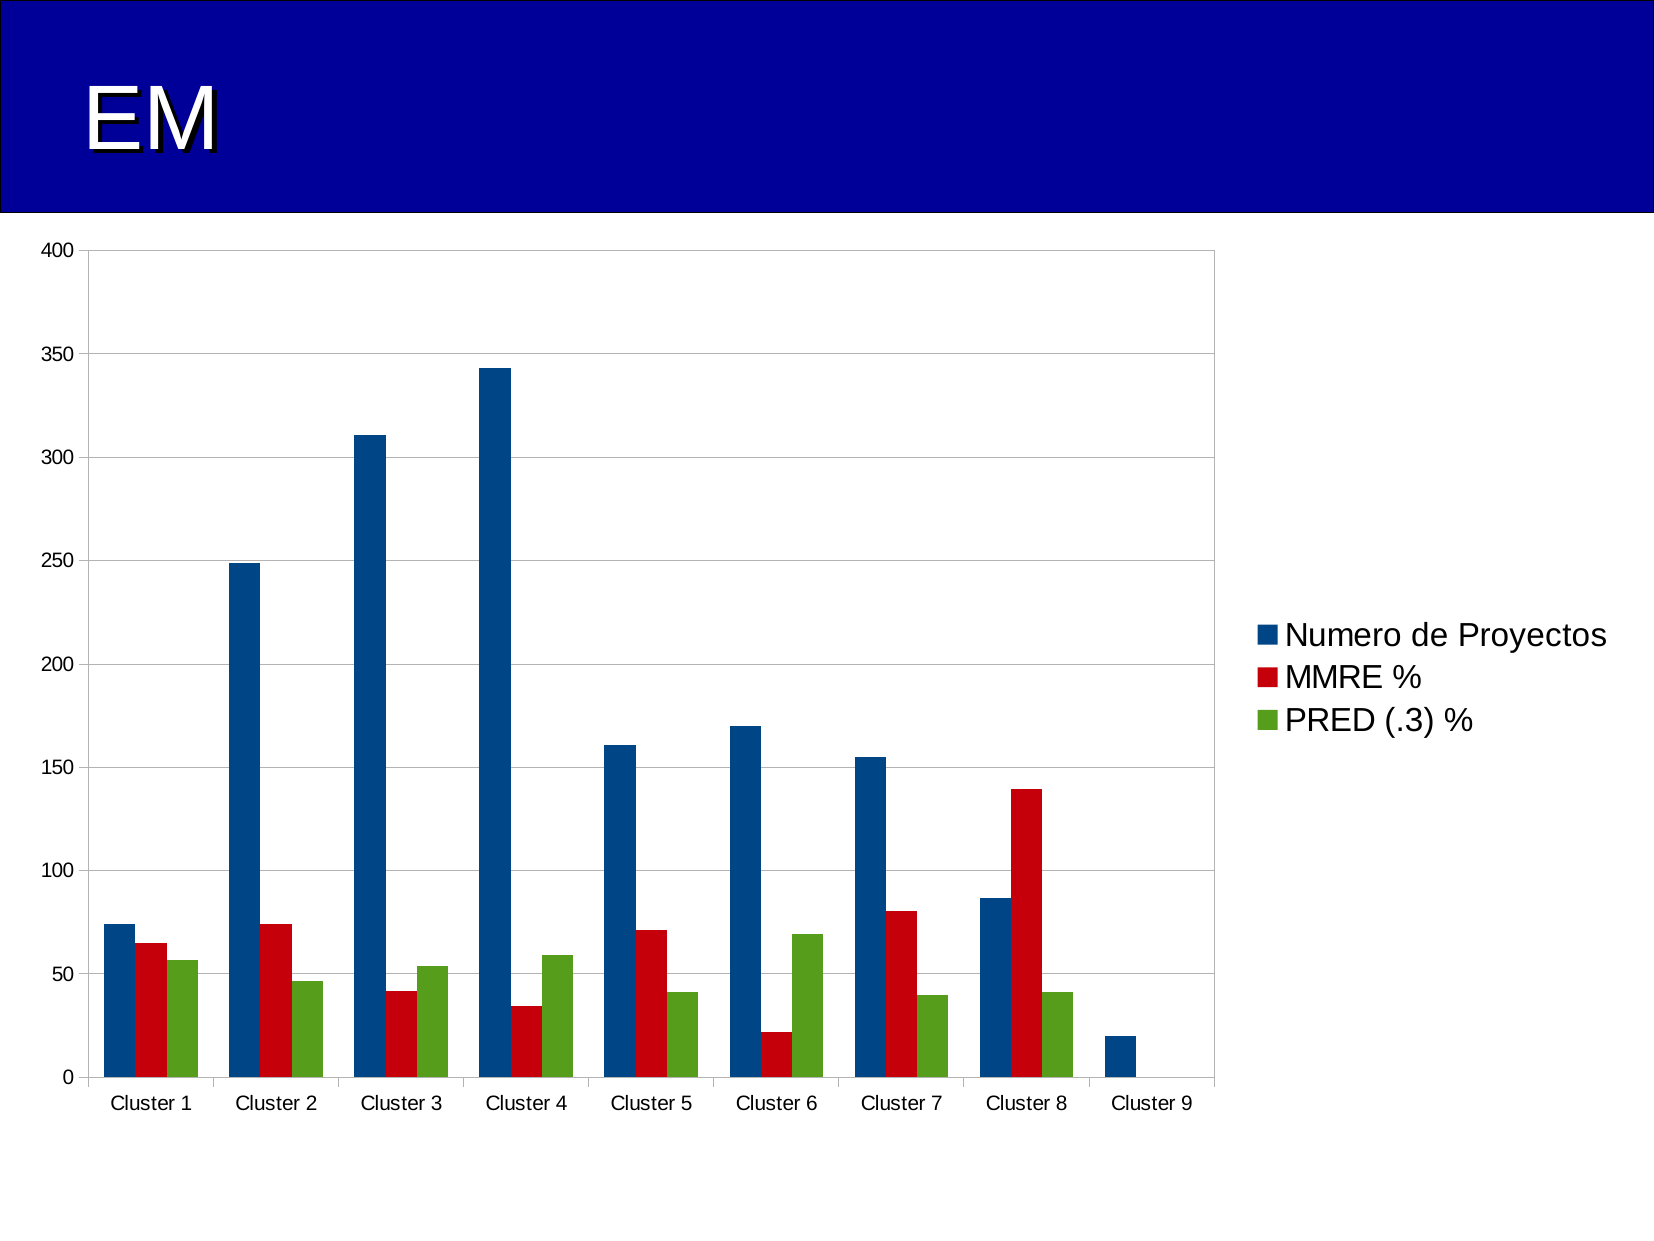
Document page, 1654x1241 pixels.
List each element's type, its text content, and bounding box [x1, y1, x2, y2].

text_box [0, 0, 1654, 213]
chart [8, 220, 1632, 1134]
title EM [82, 15, 1607, 220]
